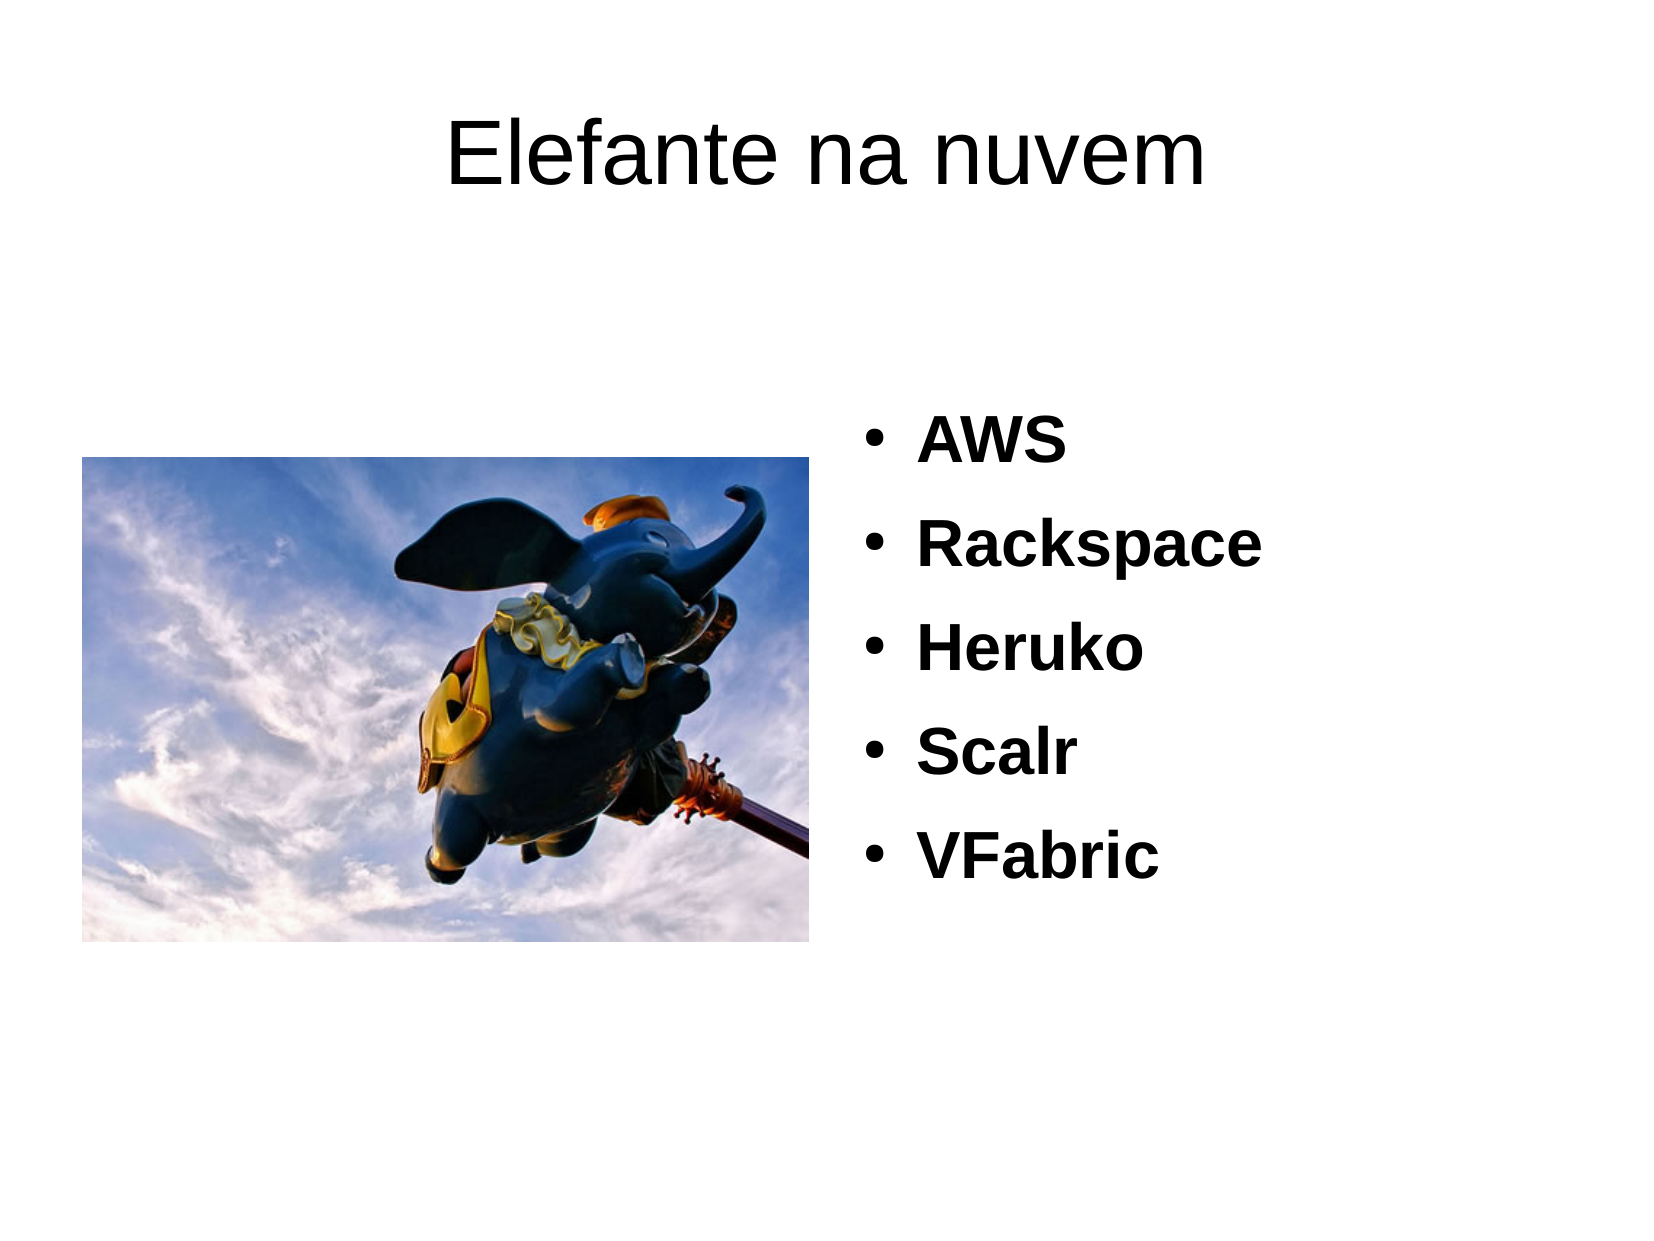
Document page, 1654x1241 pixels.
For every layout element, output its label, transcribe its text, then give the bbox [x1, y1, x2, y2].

title Elefante na nuvem [82, 49, 1571, 257]
picture [82, 457, 809, 942]
list AWS Rackspace Heruko Scalr VFabric [845, 290, 1572, 1109]
